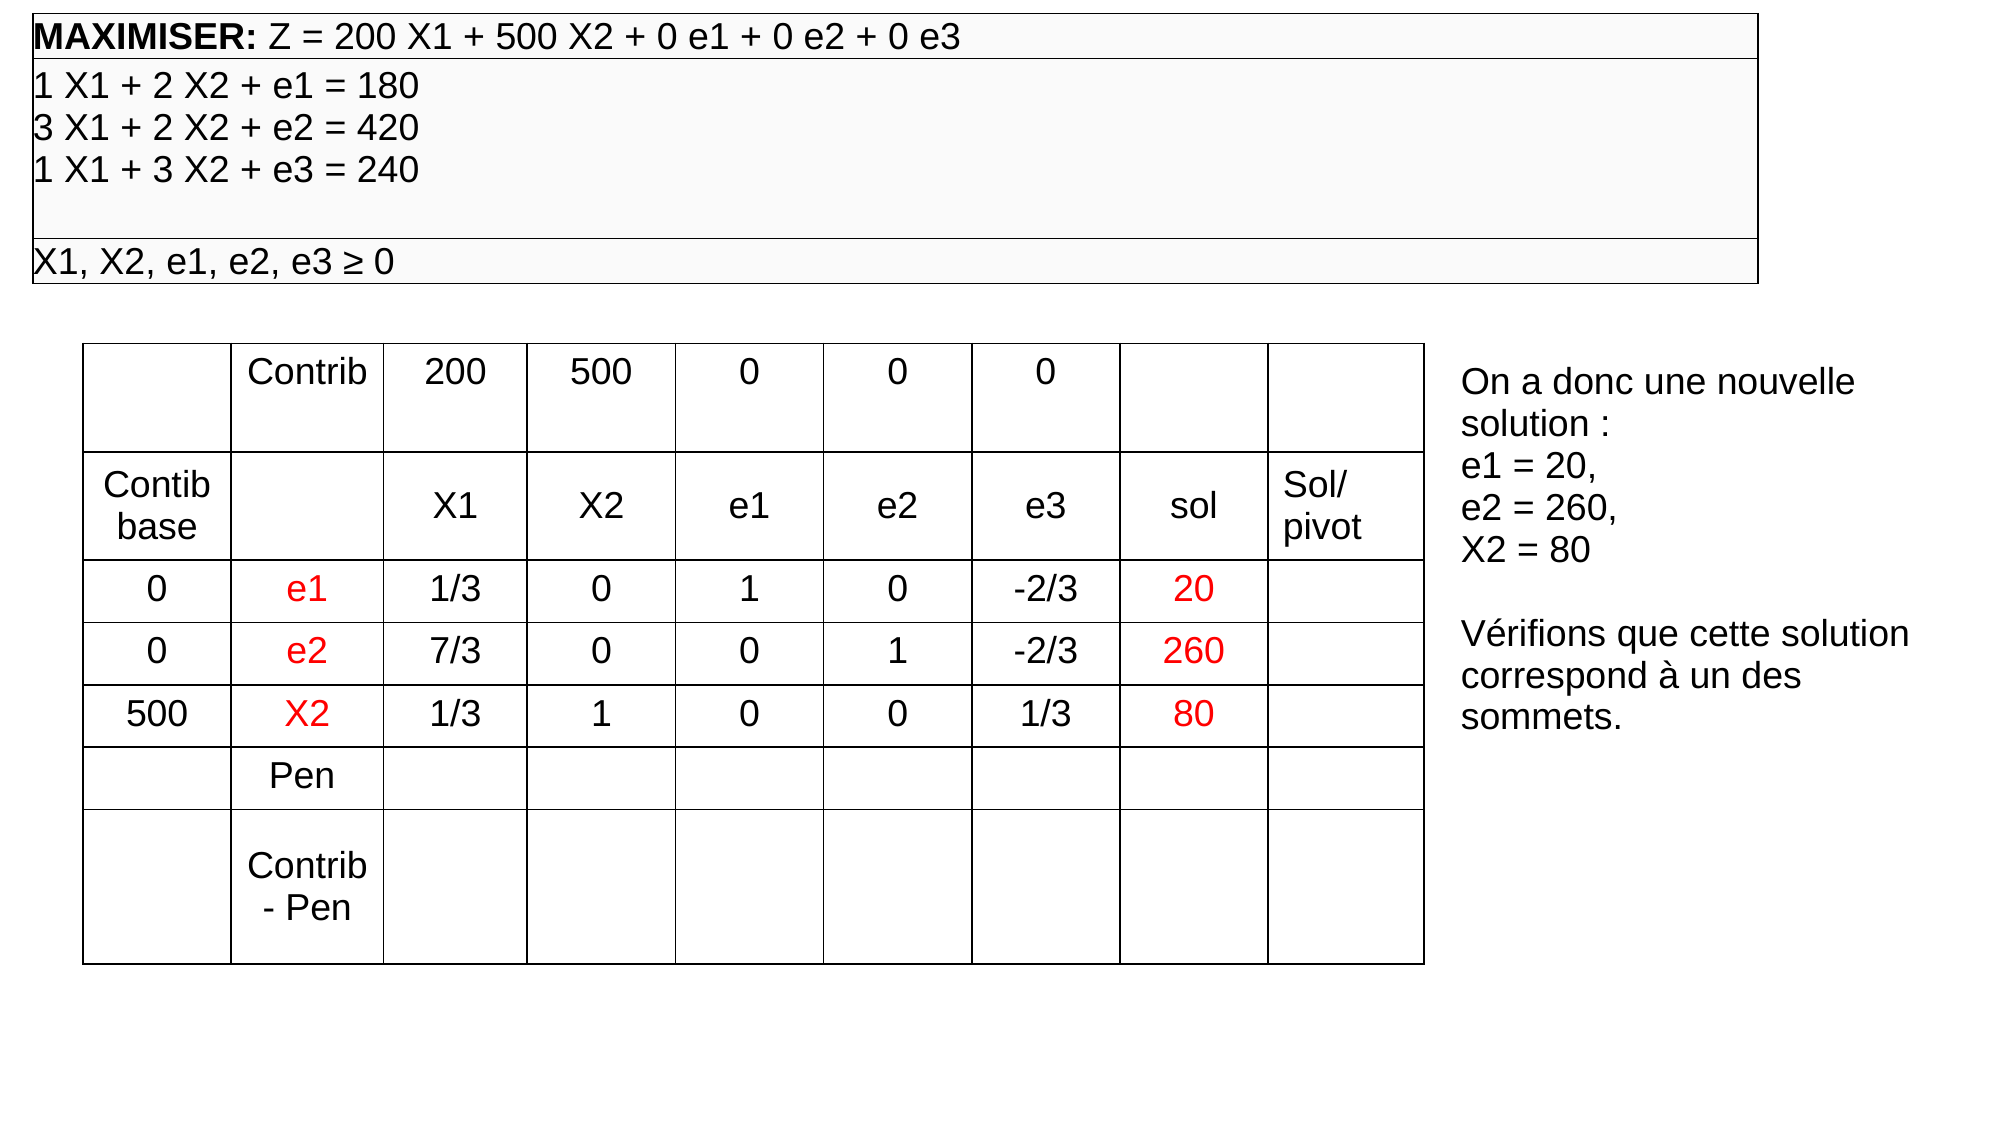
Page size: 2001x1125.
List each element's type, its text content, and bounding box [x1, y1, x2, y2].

table_cell 500 [84, 686, 230, 746]
table_cell 0 [84, 561, 230, 622]
table_cell [1269, 810, 1423, 963]
table_cell [1269, 686, 1423, 746]
table_cell 1 X1 + 2 X2 + e1 = 180 3 X1 + 2 X2 + e2 = 420 1 X1 + 3 X2 + e3 = 240 [34, 59, 1757, 238]
table_cell 1/3 [973, 686, 1119, 746]
table_cell -2/3 [973, 623, 1119, 684]
table_cell [676, 810, 823, 963]
table_header 200 [384, 344, 526, 451]
table_cell 1/3 [384, 561, 526, 622]
table_header 500 [528, 344, 675, 451]
table_cell [824, 810, 971, 963]
table_cell [1269, 623, 1423, 684]
table_cell [676, 748, 823, 809]
table_cell [973, 748, 1119, 809]
table_cell [528, 748, 675, 809]
table_cell [528, 810, 675, 963]
table_cell Contib base [84, 453, 230, 559]
table_cell 260 [1121, 623, 1267, 684]
table_cell 20 [1121, 561, 1267, 622]
table_cell [384, 748, 526, 809]
table_header 0 [973, 344, 1119, 451]
table_cell e2 [824, 453, 971, 559]
table_cell 1/3 [384, 686, 526, 746]
table_cell 80 [1121, 686, 1267, 746]
table_cell -2/3 [973, 561, 1119, 622]
table_cell e2 [232, 623, 383, 684]
table_cell X1, X2, e1, e2, e3 ≥ 0 [34, 239, 1757, 283]
table_cell [1269, 561, 1423, 622]
table_cell e1 [676, 453, 823, 559]
table_cell [1269, 748, 1423, 809]
table_header [84, 344, 230, 451]
table_cell [84, 748, 230, 809]
table_cell [1121, 810, 1267, 963]
table_cell [824, 748, 971, 809]
table_cell X2 [232, 686, 383, 746]
table_header Contrib [232, 344, 383, 451]
table_cell [232, 453, 383, 559]
table_header 0 [676, 344, 823, 451]
table_cell 0 [676, 623, 823, 684]
text_box On a donc une nouvelle solution : e1 = 20, e2 = 260, X2 = 80 Vérifions que cette solution correspond à un des sommets. [1446, 352, 1988, 901]
table_cell 1 [676, 561, 823, 622]
table_cell [384, 810, 526, 963]
table_cell 0 [676, 686, 823, 746]
table_cell Sol/pivot [1269, 453, 1423, 559]
table_cell sol [1121, 453, 1267, 559]
table_cell [84, 810, 230, 963]
table_cell [1121, 748, 1267, 809]
table_cell Contrib - Pen [232, 810, 383, 963]
table_cell Pen [232, 748, 383, 809]
table_cell 7/3 [384, 623, 526, 684]
table_header MAXIMISER: Z = 200 X1 + 500 X2 + 0 e1 + 0 e2 + 0 e3 [34, 14, 1757, 58]
table_cell 1 [528, 686, 675, 746]
table_cell 0 [824, 561, 971, 622]
table_cell 0 [528, 623, 675, 684]
table_cell [973, 810, 1119, 963]
table_cell 1 [824, 623, 971, 684]
table_cell 0 [824, 686, 971, 746]
table_header 0 [824, 344, 971, 451]
table_header [1121, 344, 1267, 451]
table_cell 0 [84, 623, 230, 684]
table_cell X1 [384, 453, 526, 559]
table_cell e1 [232, 561, 383, 622]
table_cell X2 [528, 453, 675, 559]
table_cell 0 [528, 561, 675, 622]
table_cell e3 [973, 453, 1119, 559]
table_header [1269, 344, 1423, 451]
